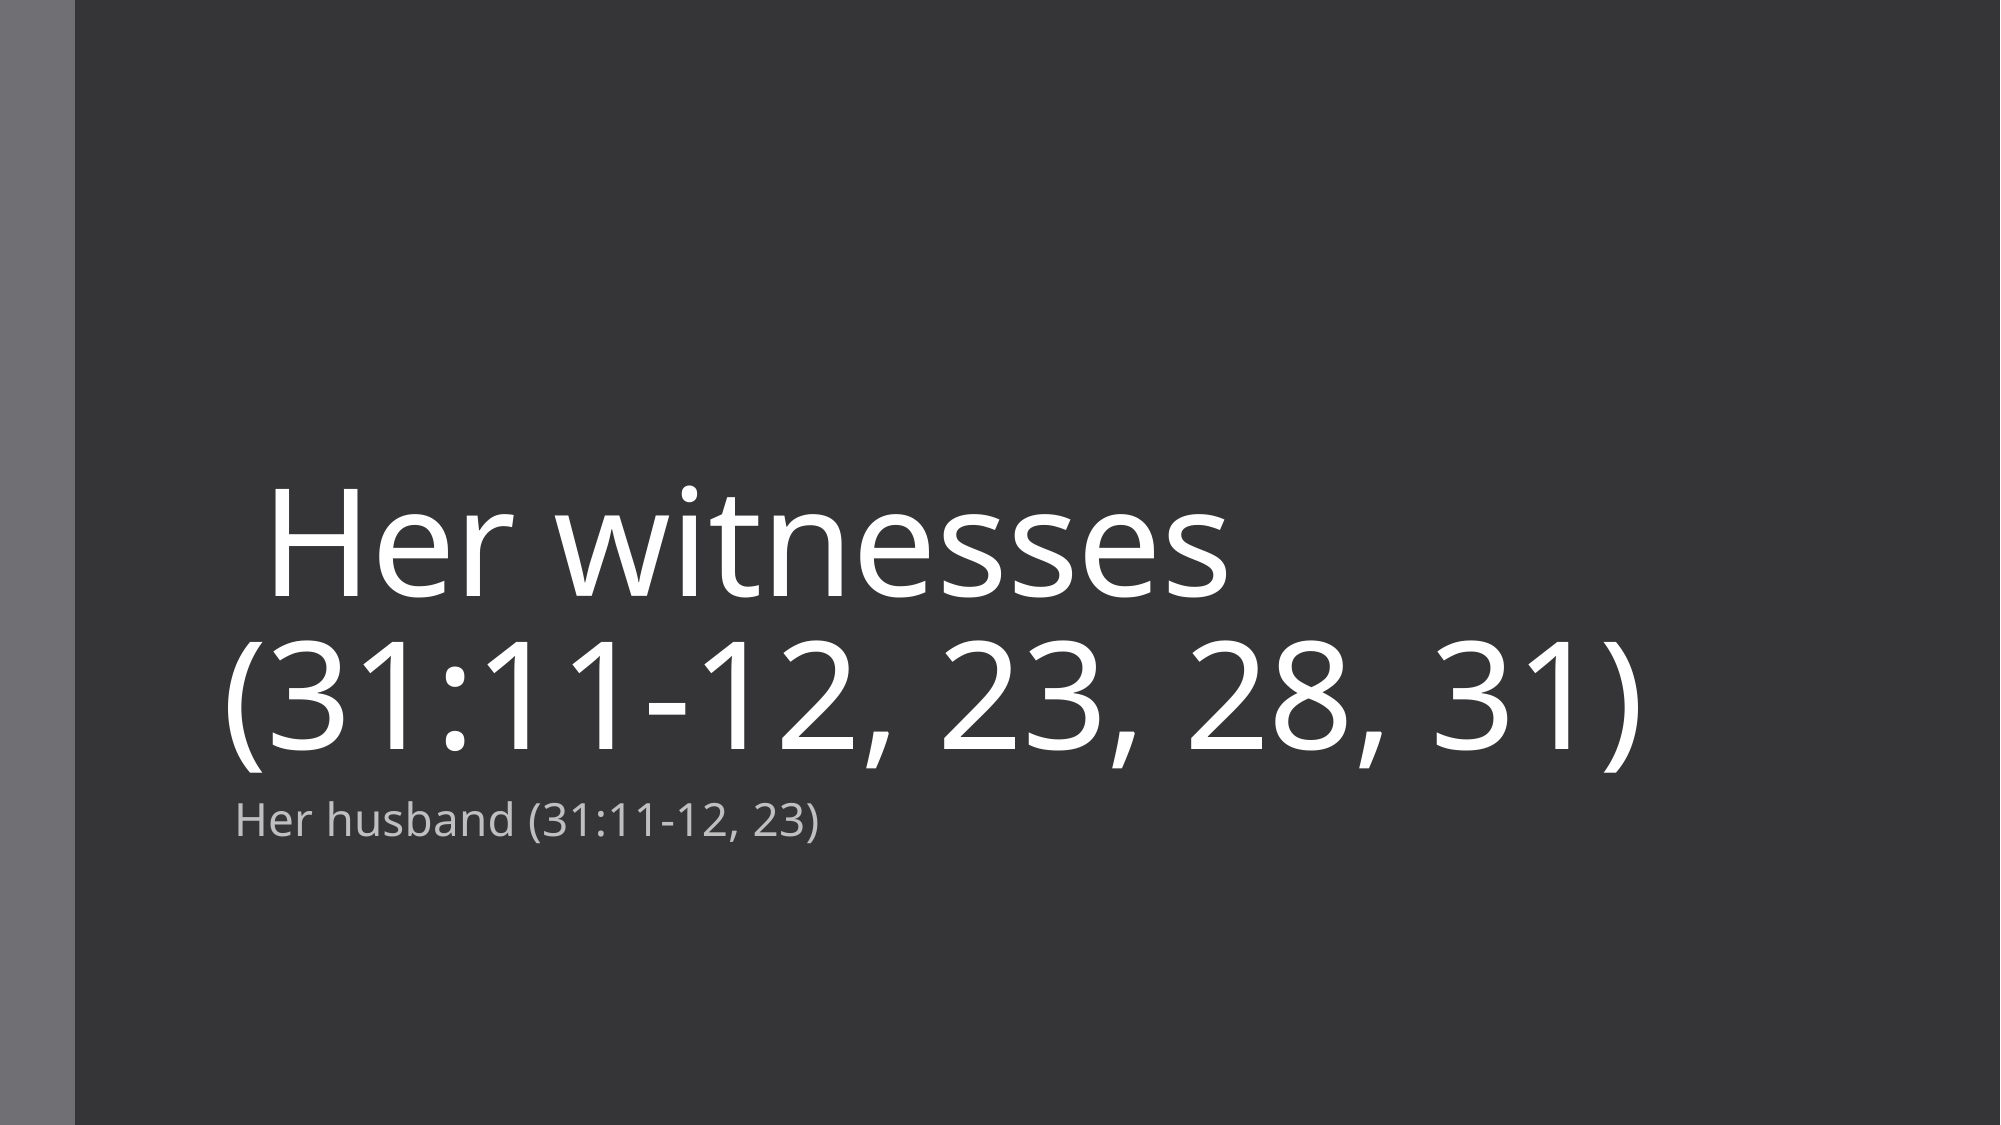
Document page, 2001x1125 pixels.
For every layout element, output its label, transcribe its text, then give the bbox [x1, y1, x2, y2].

subtitle Her husband (31:11-12, 23) [206, 787, 1752, 1066]
title Her witnesses (31:11-12, 23, 28, 31) [206, 124, 1752, 787]
